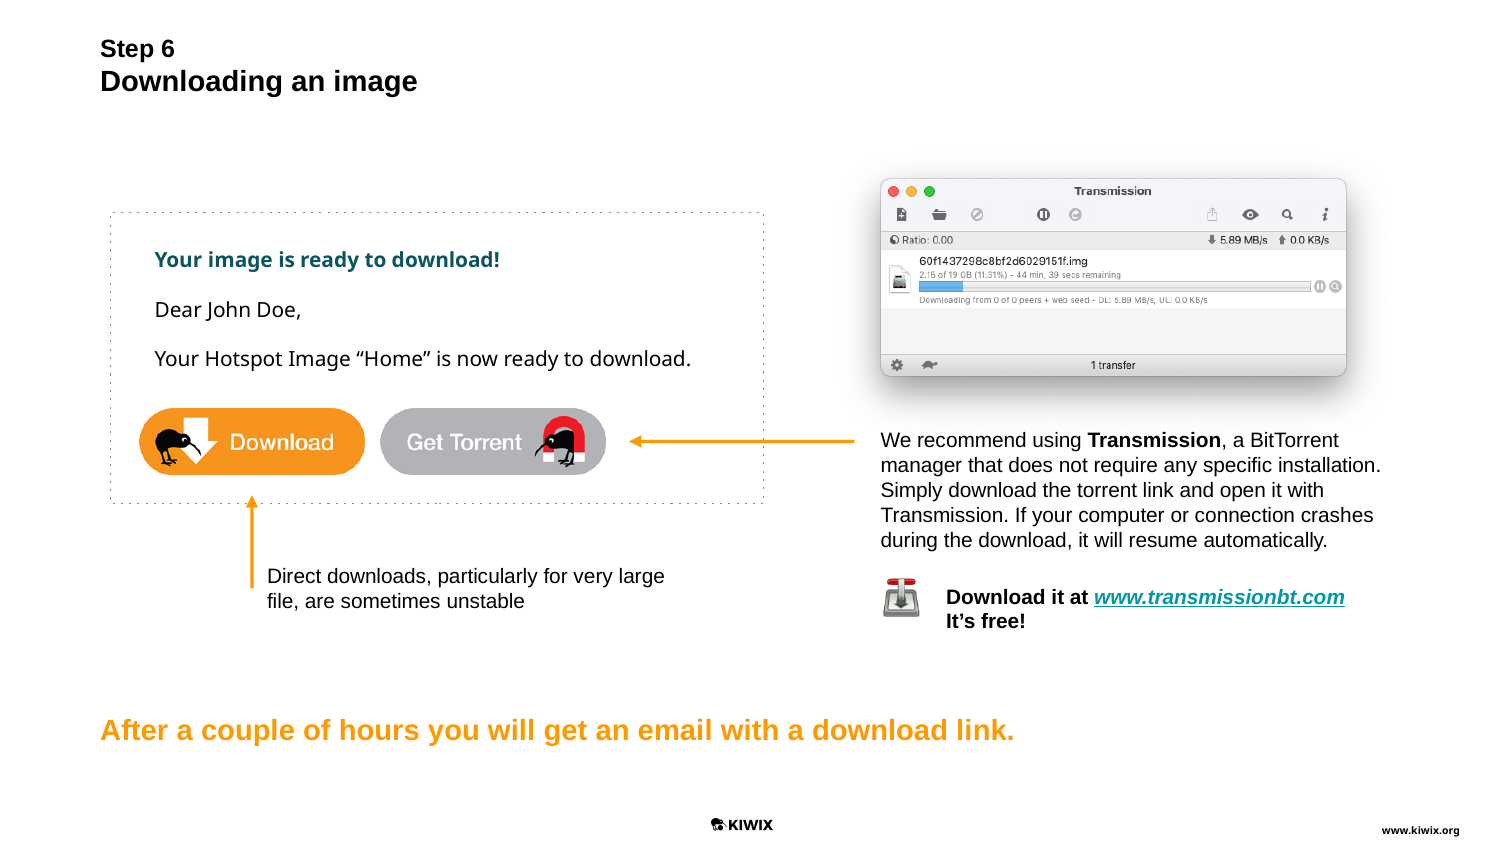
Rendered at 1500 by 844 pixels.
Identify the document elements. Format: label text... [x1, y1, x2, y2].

text_box Step 6 Downloading an image [85, 17, 1109, 113]
text_box Your image is ready to download! Dear John Doe, Your Hotspot Image “Home” is now ready to download. [139, 228, 764, 387]
picture [880, 575, 922, 617]
picture [139, 408, 365, 475]
text_box www.kiwix.org [983, 810, 1476, 844]
text_box We recommend using Transmission, a BitTorrent manager that does not require any specific installation. Simply download the torrent link and open it with Transmission. If your computer or connection crashes during the download, it will resume automatically. [865, 411, 1425, 567]
picture [830, 144, 1396, 442]
text_box Download it at www.transmissionbt.com It’s free! [931, 568, 1500, 649]
text_box After a couple of hours you will get an email with a download link. [85, 696, 1210, 762]
picture [711, 818, 773, 831]
picture [380, 408, 606, 475]
text_box Direct downloads, particularly for very large file, are sometimes unstable [251, 547, 681, 628]
